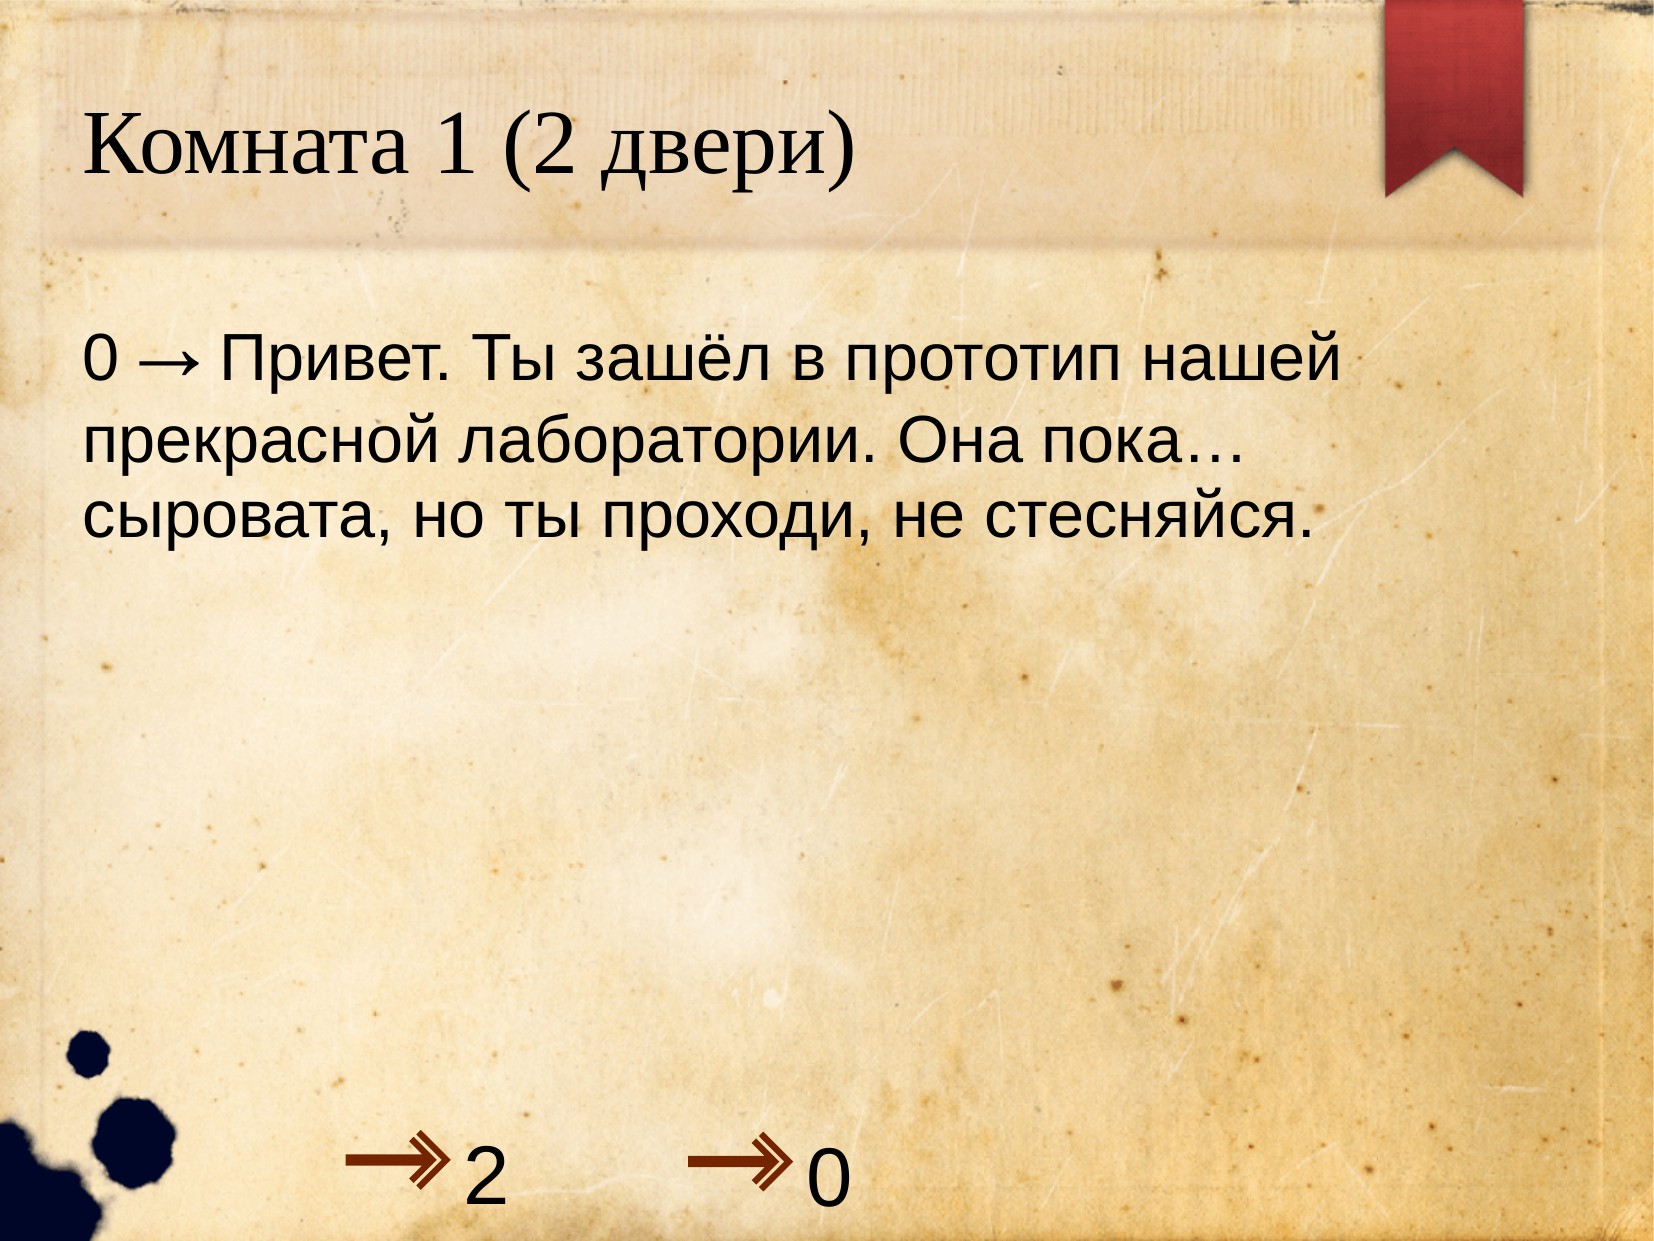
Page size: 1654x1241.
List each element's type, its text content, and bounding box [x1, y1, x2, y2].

picture [0, 0, 1654, 1241]
text_box 2 [448, 1122, 686, 1215]
title Комната 1 (2 двери) [82, 49, 1347, 237]
subtitle 0→Привет. Ты зашёл в прототип нашей прекрасной лаборатории. Она пока… сыровата, но ты проходи, не стесняйся. [82, 290, 1538, 1010]
text_box 0 [791, 1123, 1028, 1217]
